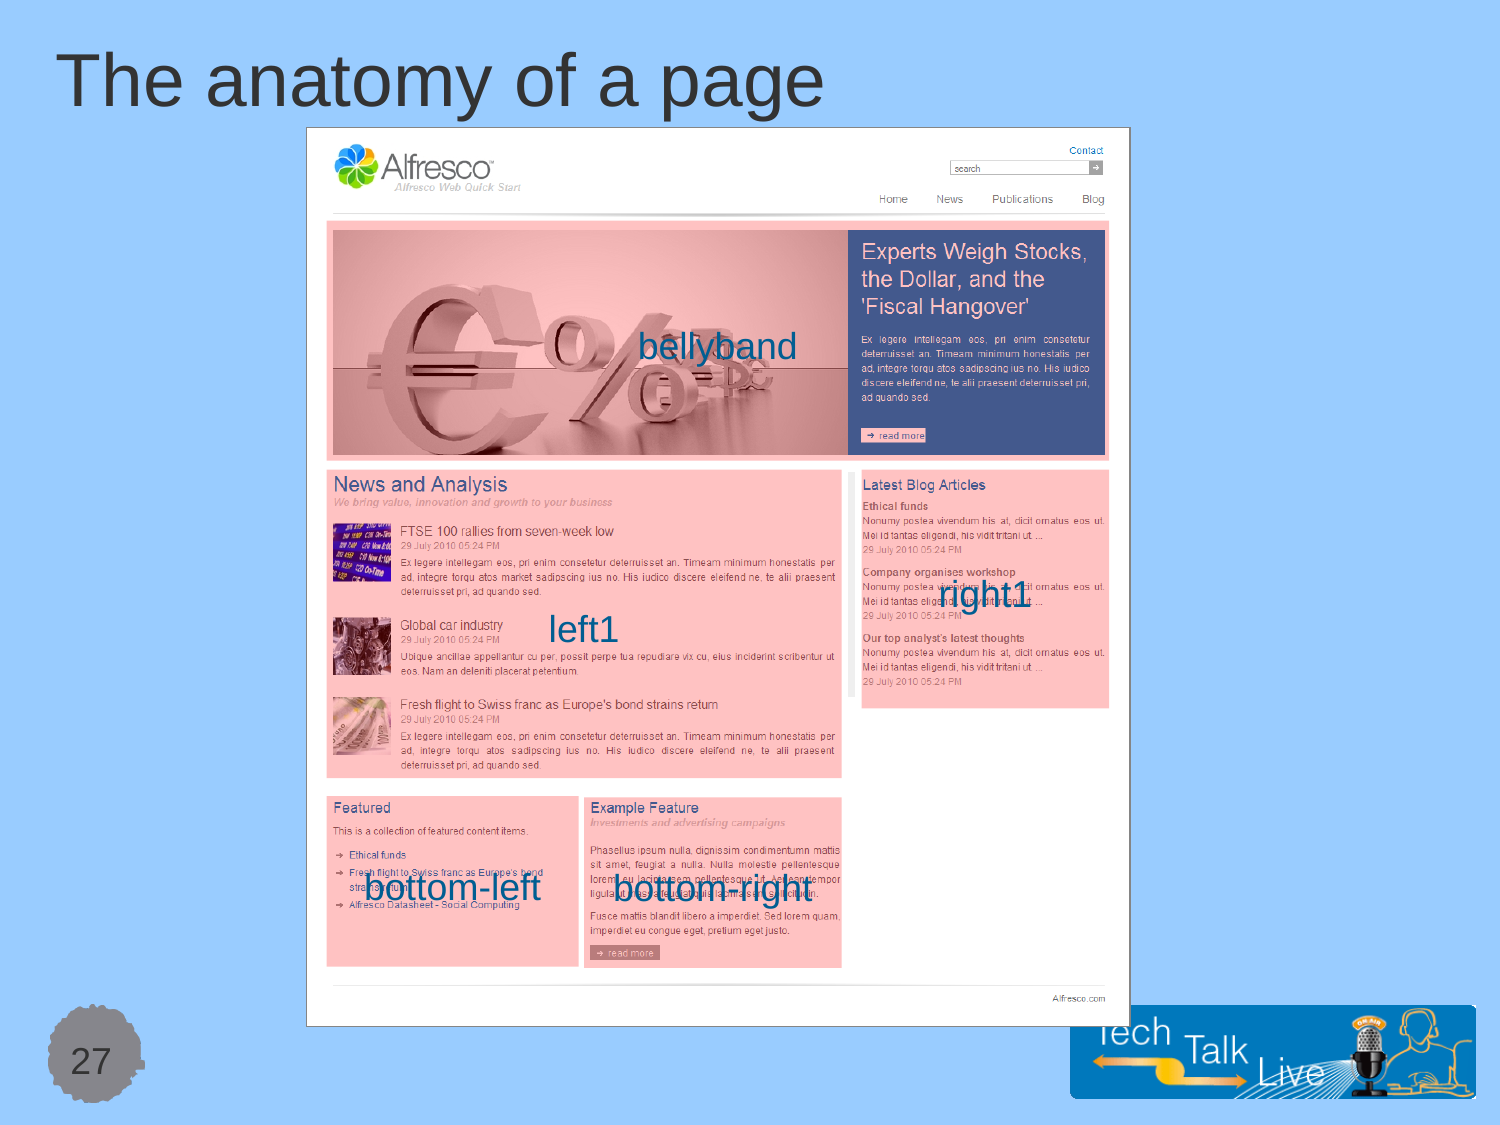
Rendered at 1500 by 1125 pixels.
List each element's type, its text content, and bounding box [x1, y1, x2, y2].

title The anatomy of a page [40, 16, 1459, 128]
text_box bottom-right [584, 797, 842, 968]
picture [48, 1004, 145, 1103]
slide_number <number> [55, 1022, 136, 1083]
text_box left1 [326, 469, 842, 779]
text_box bellyband [326, 220, 1110, 461]
picture [1069, 1005, 1476, 1099]
picture [307, 128, 1130, 1026]
text_box bottom-left [326, 796, 579, 967]
text_box right1 [861, 469, 1110, 709]
